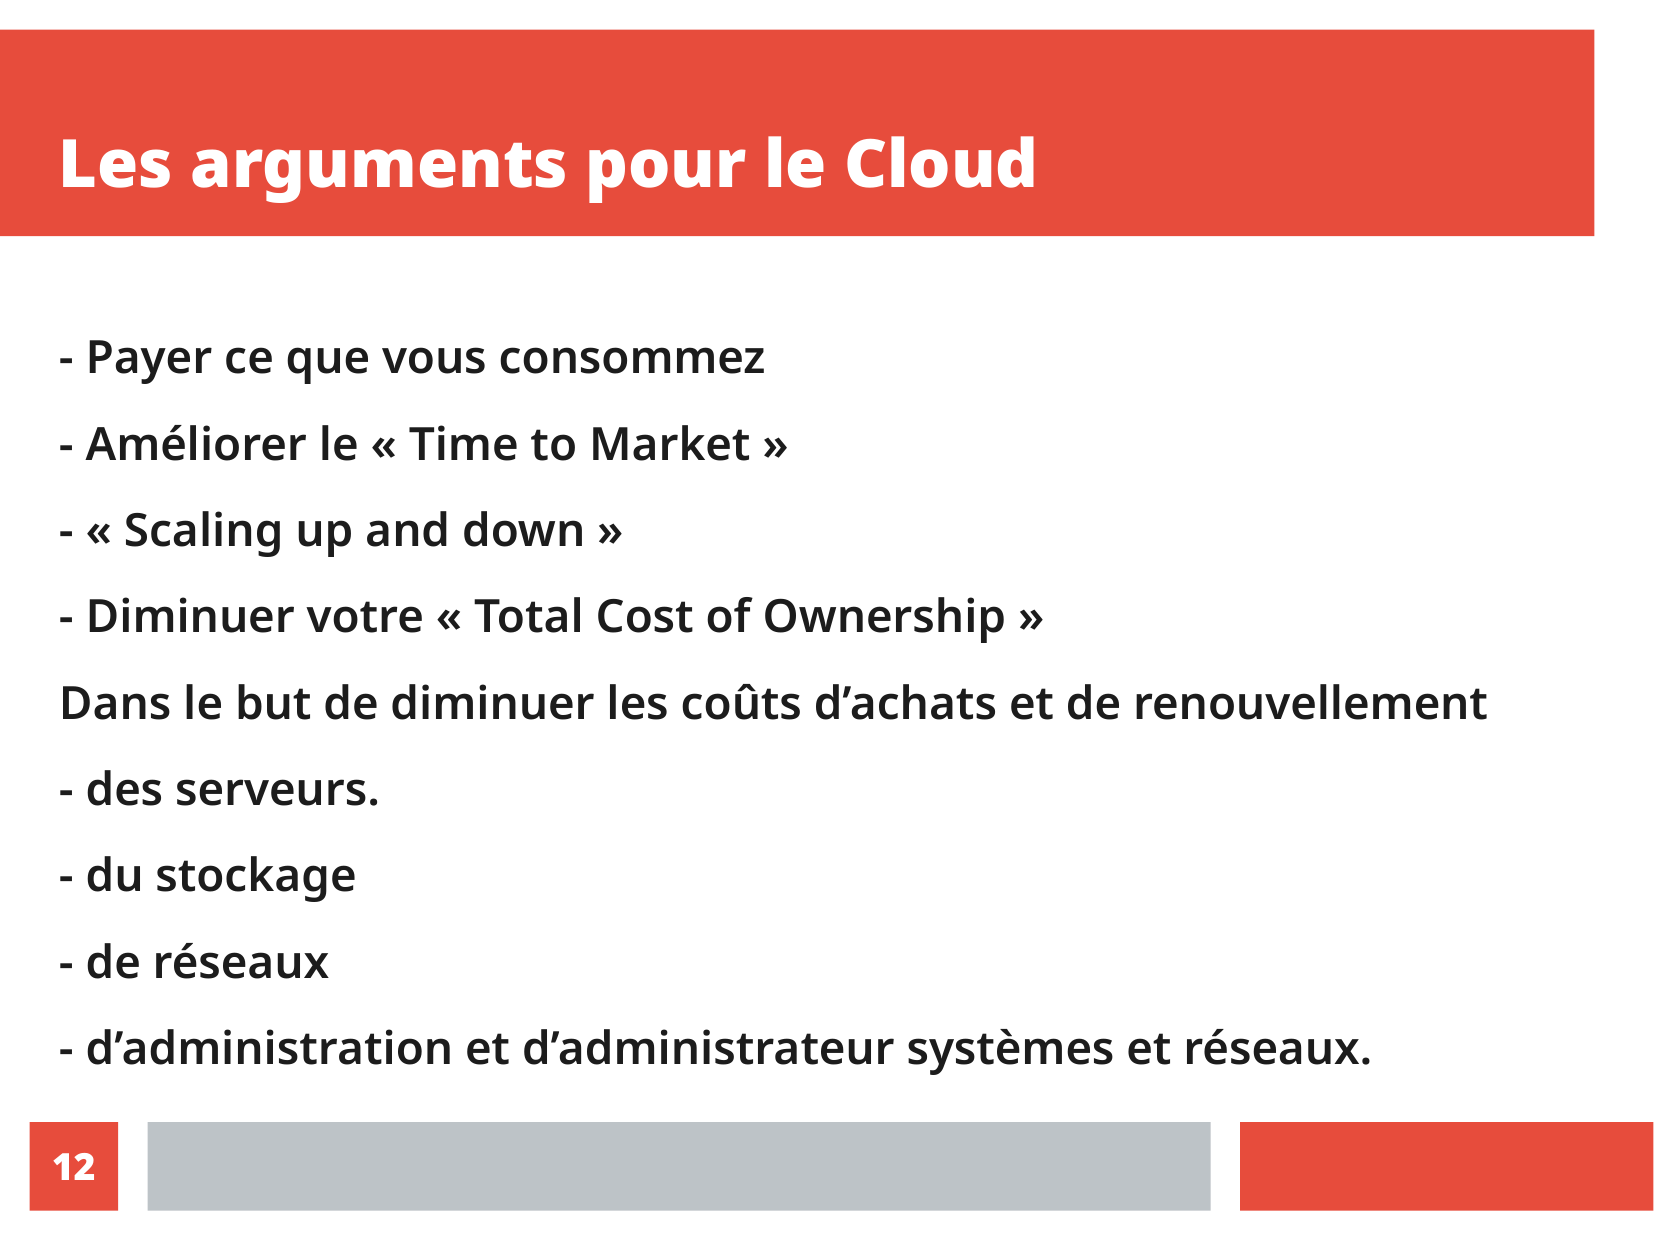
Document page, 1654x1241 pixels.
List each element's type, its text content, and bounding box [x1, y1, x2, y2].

list - Payer ce que vous consommez - Améliorer le « Time to Market » - « Scaling up and down » - Diminuer votre « Total Cost of Ownership » Dans le but de diminuer les coûts d’achats et de renouvellement - des serveurs. - du stockage - de réseaux - d’administration et d’administrateur systèmes et réseaux. [59, 324, 1565, 1093]
title Les arguments pour le Cloud [59, 59, 1595, 207]
